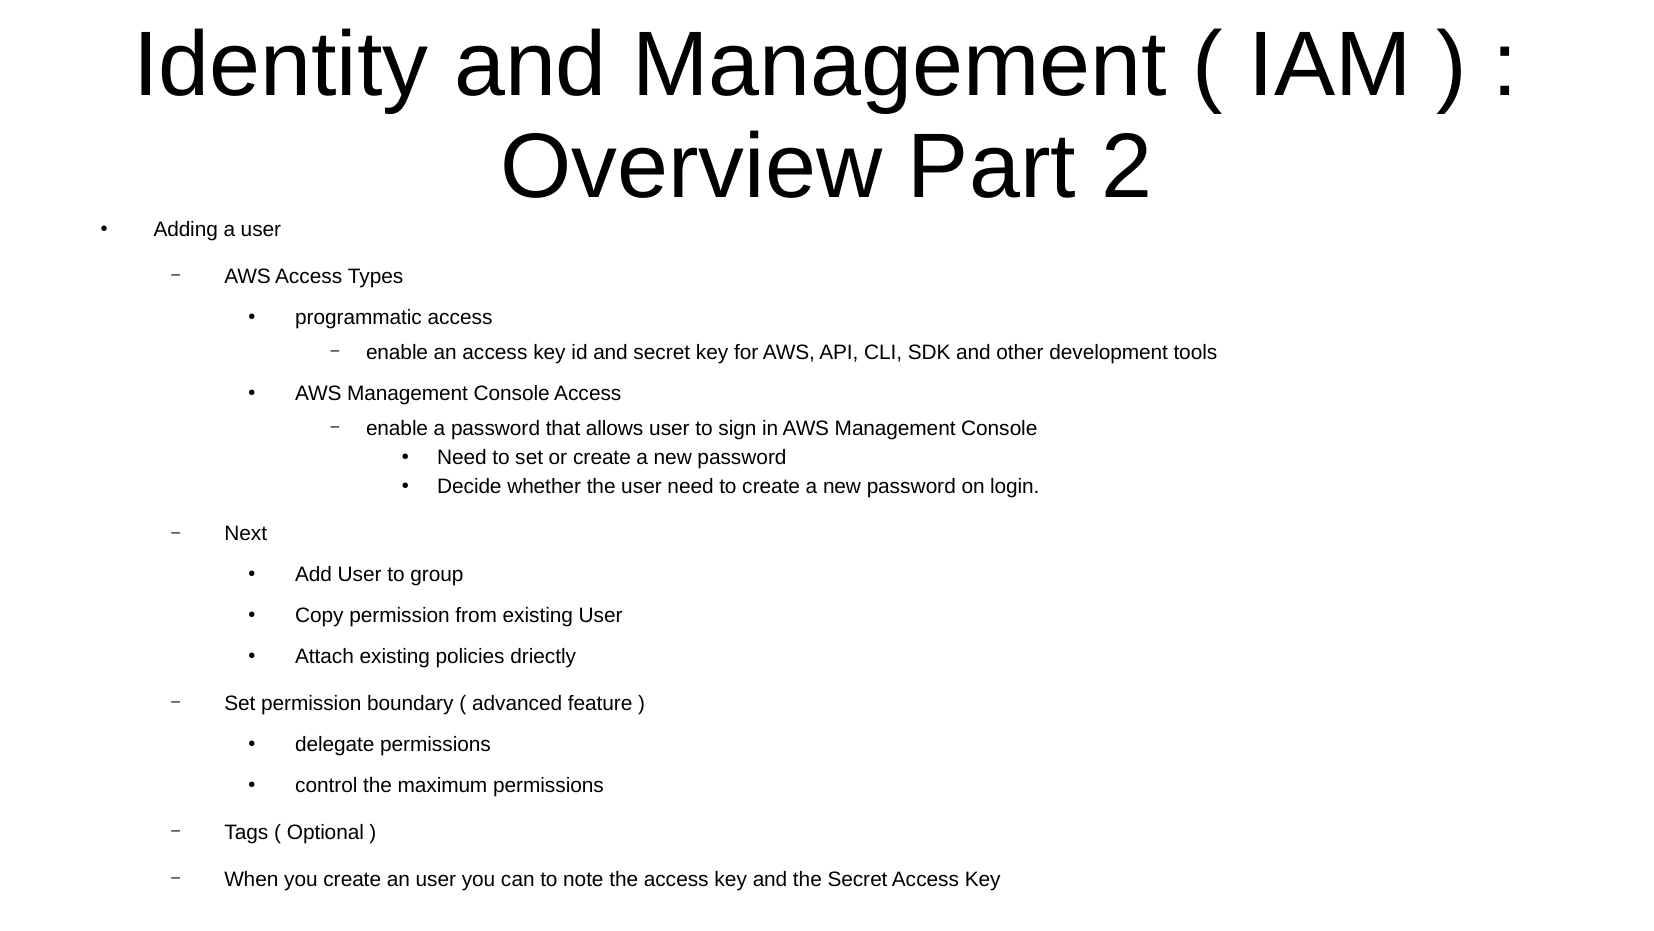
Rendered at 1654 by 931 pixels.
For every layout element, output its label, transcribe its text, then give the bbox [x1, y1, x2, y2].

list Adding a user AWS Access Types programmatic access enable an access key id and secret key for AWS, API, CLI, SDK and other development tools AWS Management Console Access enable a password that allows user to sign in AWS Management Console Need to set or create a new password Decide whether the user need to create a new password on login. Next Add User to group Copy permission from existing User Attach existing policies driectly Set permission boundary ( advanced feature ) delegate permissions control the maximum permissions Tags ( Optional ) When you create an user you can to note the access key and the Secret Access Key [82, 217, 1606, 901]
title Identity and Management ( IAM ) : Overview Part 2 [82, 12, 1571, 217]
